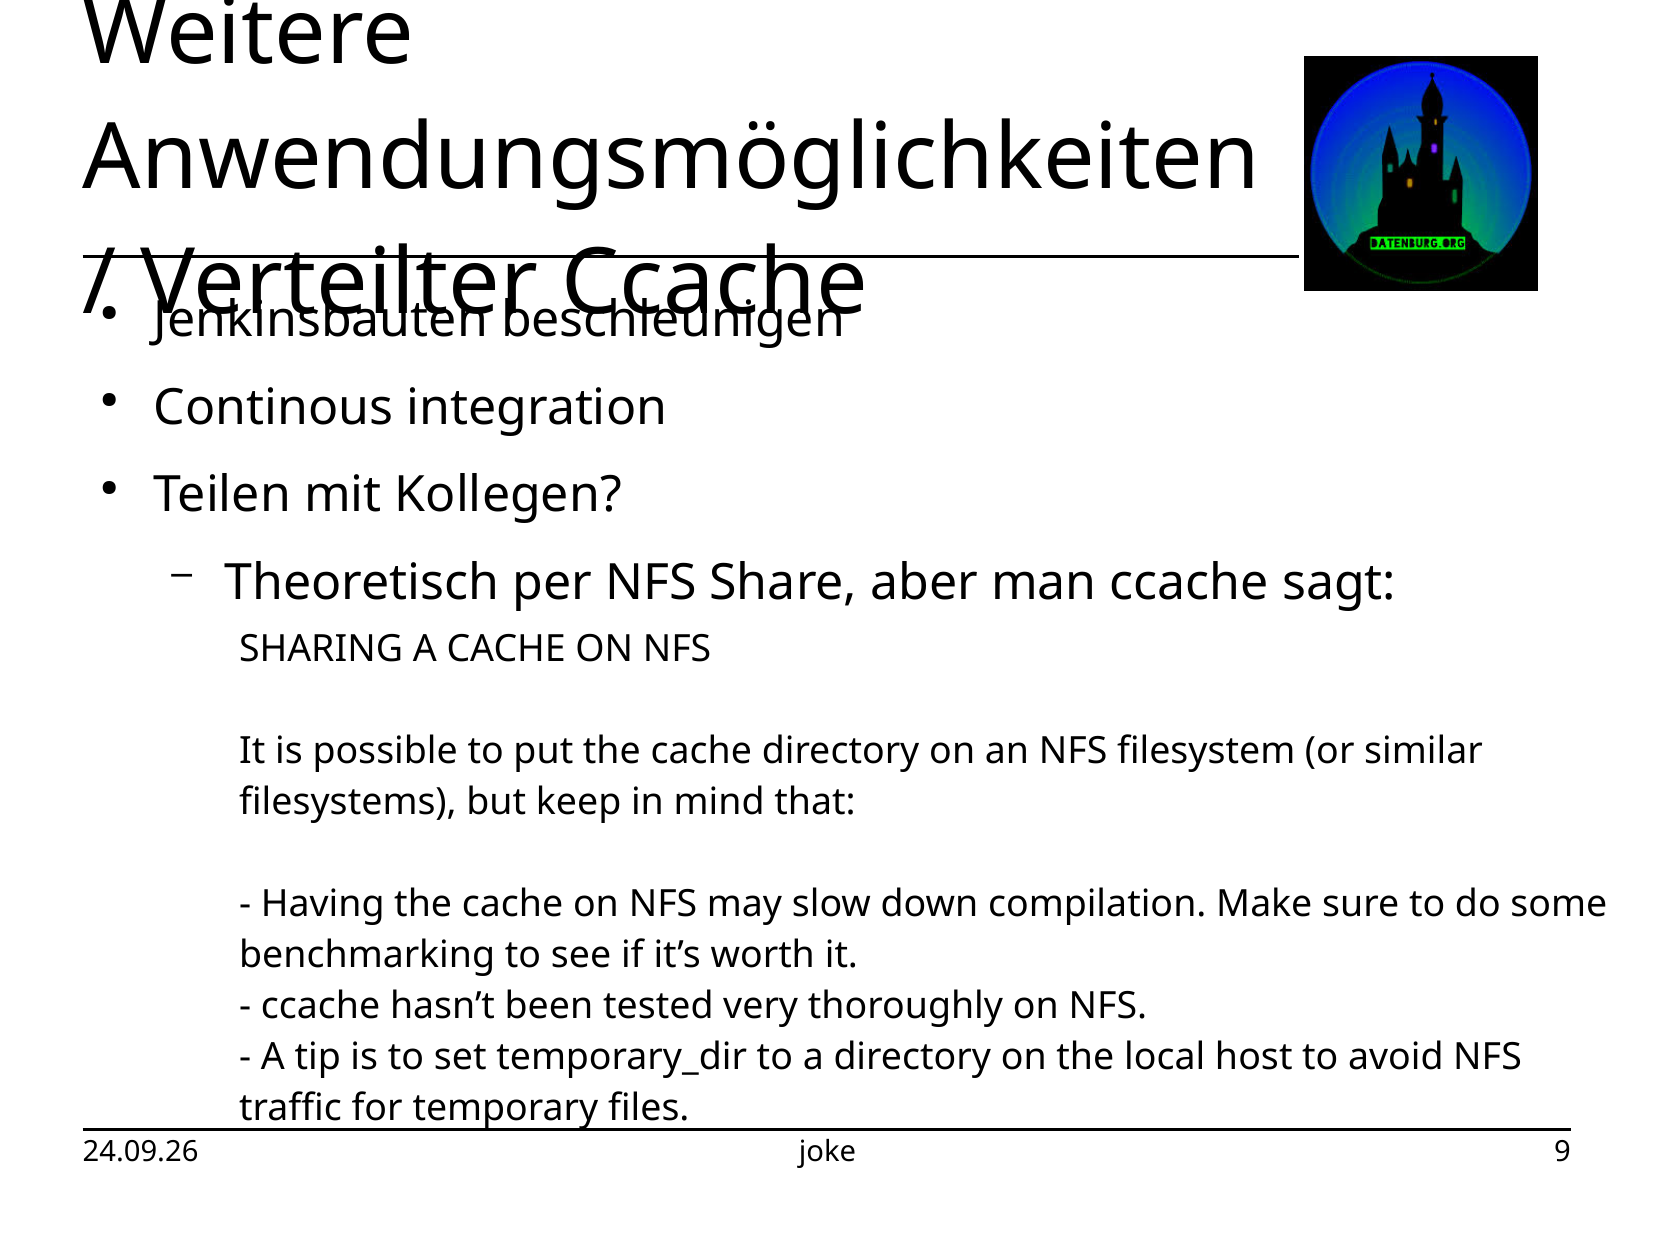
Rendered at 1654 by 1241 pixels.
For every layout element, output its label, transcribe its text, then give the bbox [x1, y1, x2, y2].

text_box SHARING A CACHE ON NFS It is possible to put the cache directory on an NFS filesystem (or similar filesystems), but keep in mind that: - Having the cache on NFS may slow down compilation. Make sure to do some benchmarking to see if it’s worth it. - ccache hasn’t been tested very thoroughly on NFS. - A tip is to set temporary_dir to a directory on the local host to avoid NFS traffic for temporary files. [224, 614, 1642, 1140]
list Jenkinsbauten beschleunigen Continous integration Teilen mit Kollegen? Theoretisch per NFS Share, aber man ccache sagt: [82, 290, 1538, 1010]
title Weitere Anwendungsmöglichkeiten / Verteilter Ccache [82, 46, 1300, 260]
picture [1304, 56, 1538, 290]
